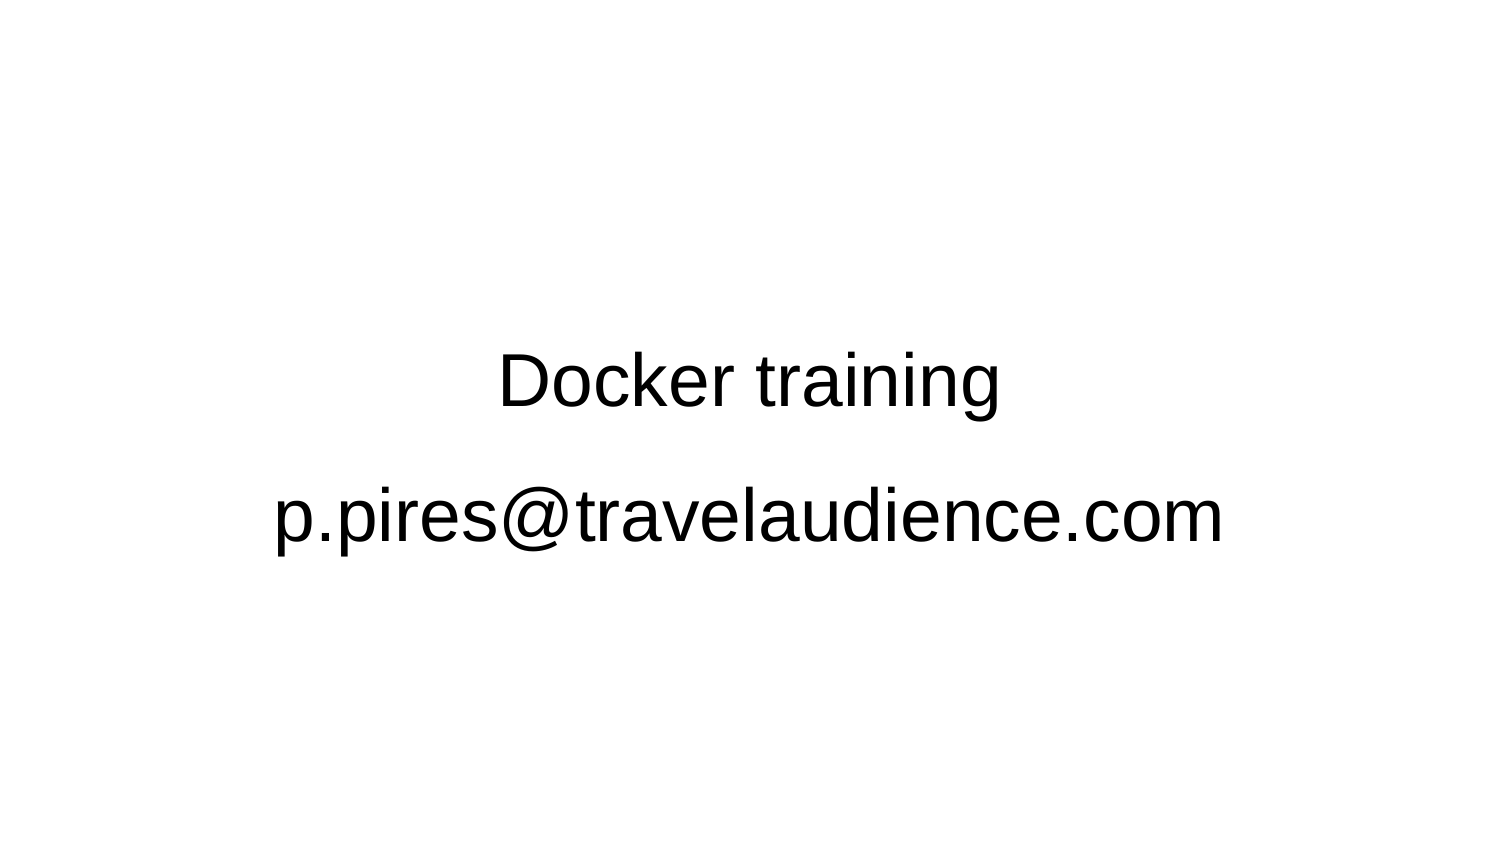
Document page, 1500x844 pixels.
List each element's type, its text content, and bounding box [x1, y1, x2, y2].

title Docker training p.pires@travelaudience.com [51, 352, 1449, 491]
